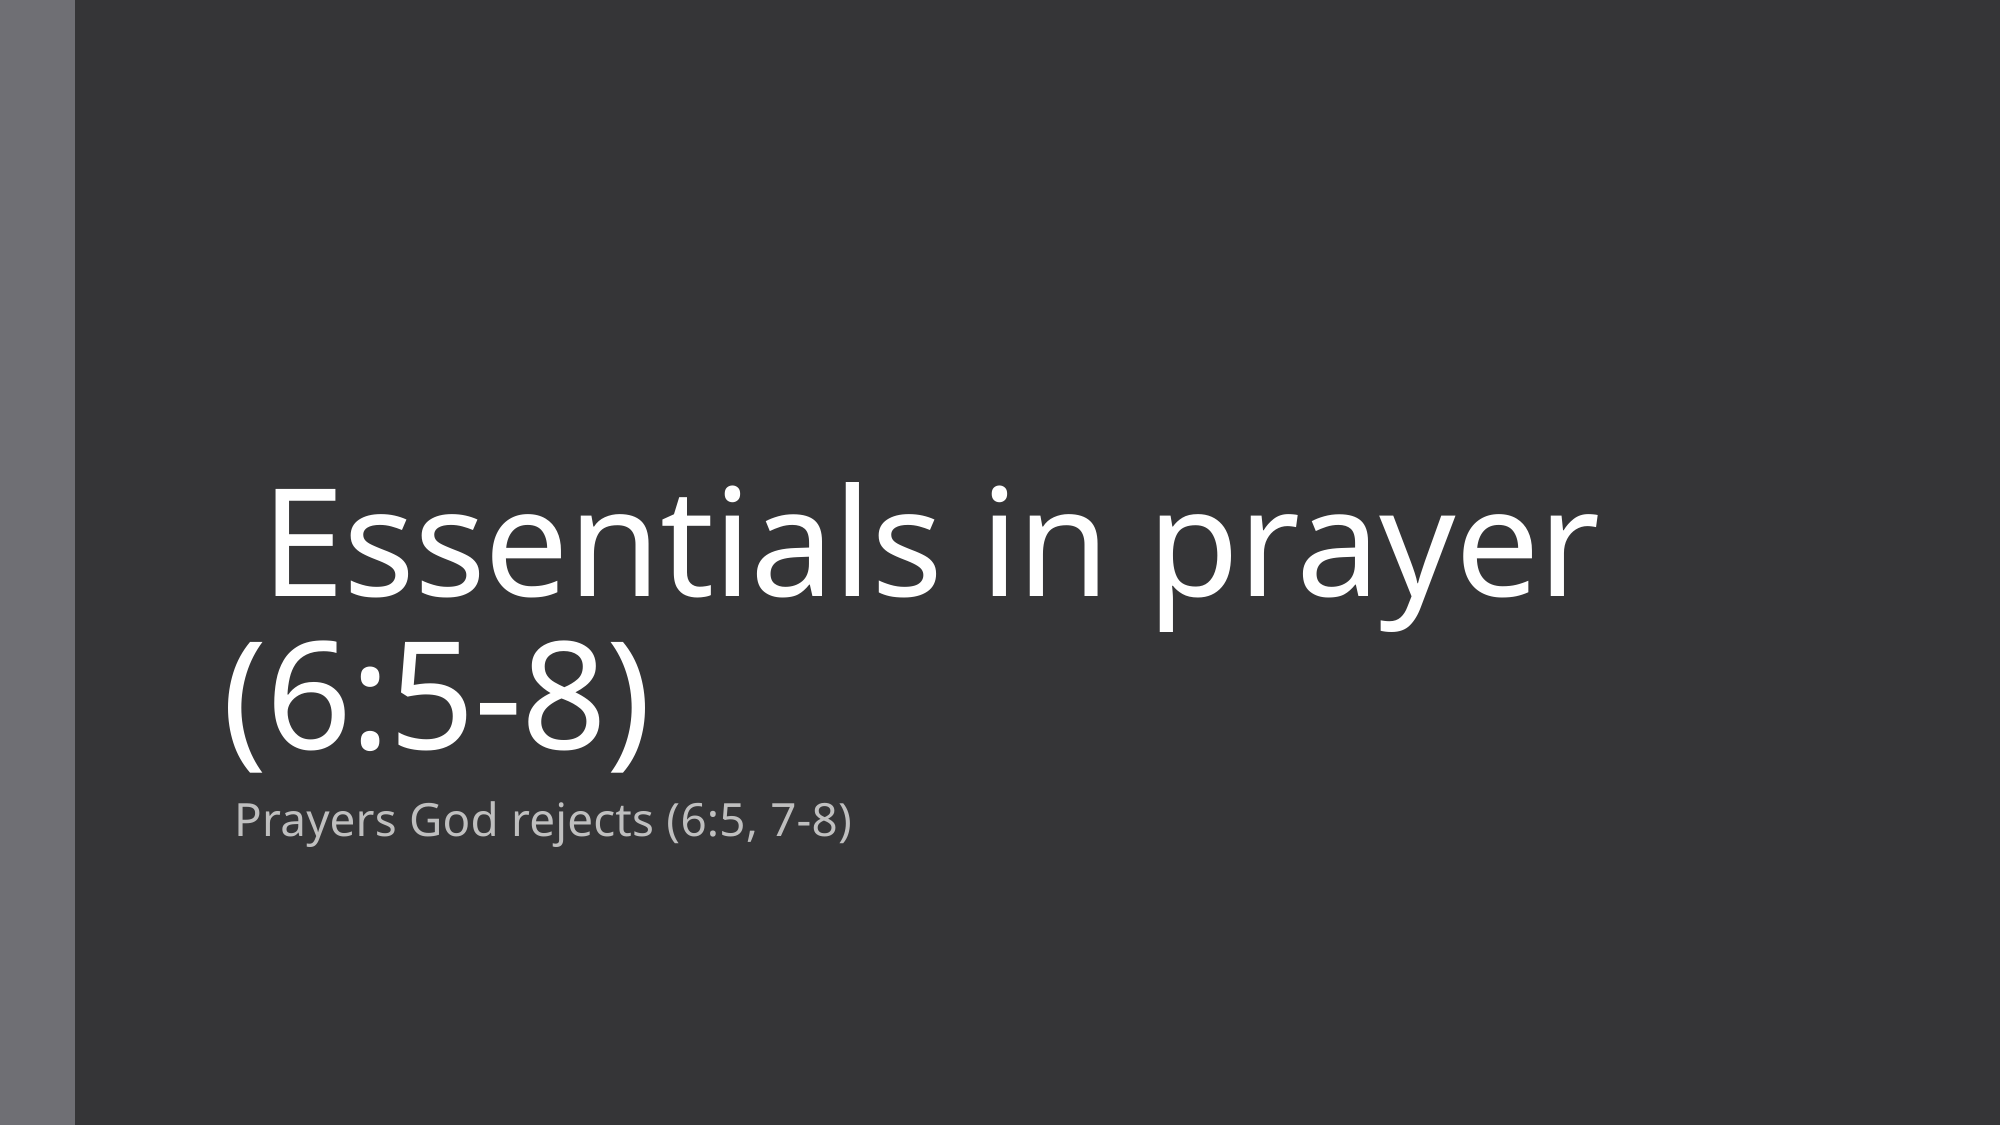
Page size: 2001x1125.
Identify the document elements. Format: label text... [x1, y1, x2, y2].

subtitle Prayers God rejects (6:5, 7-8) [206, 787, 1752, 1066]
title Essentials in prayer (6:5-8) [206, 124, 1752, 787]
